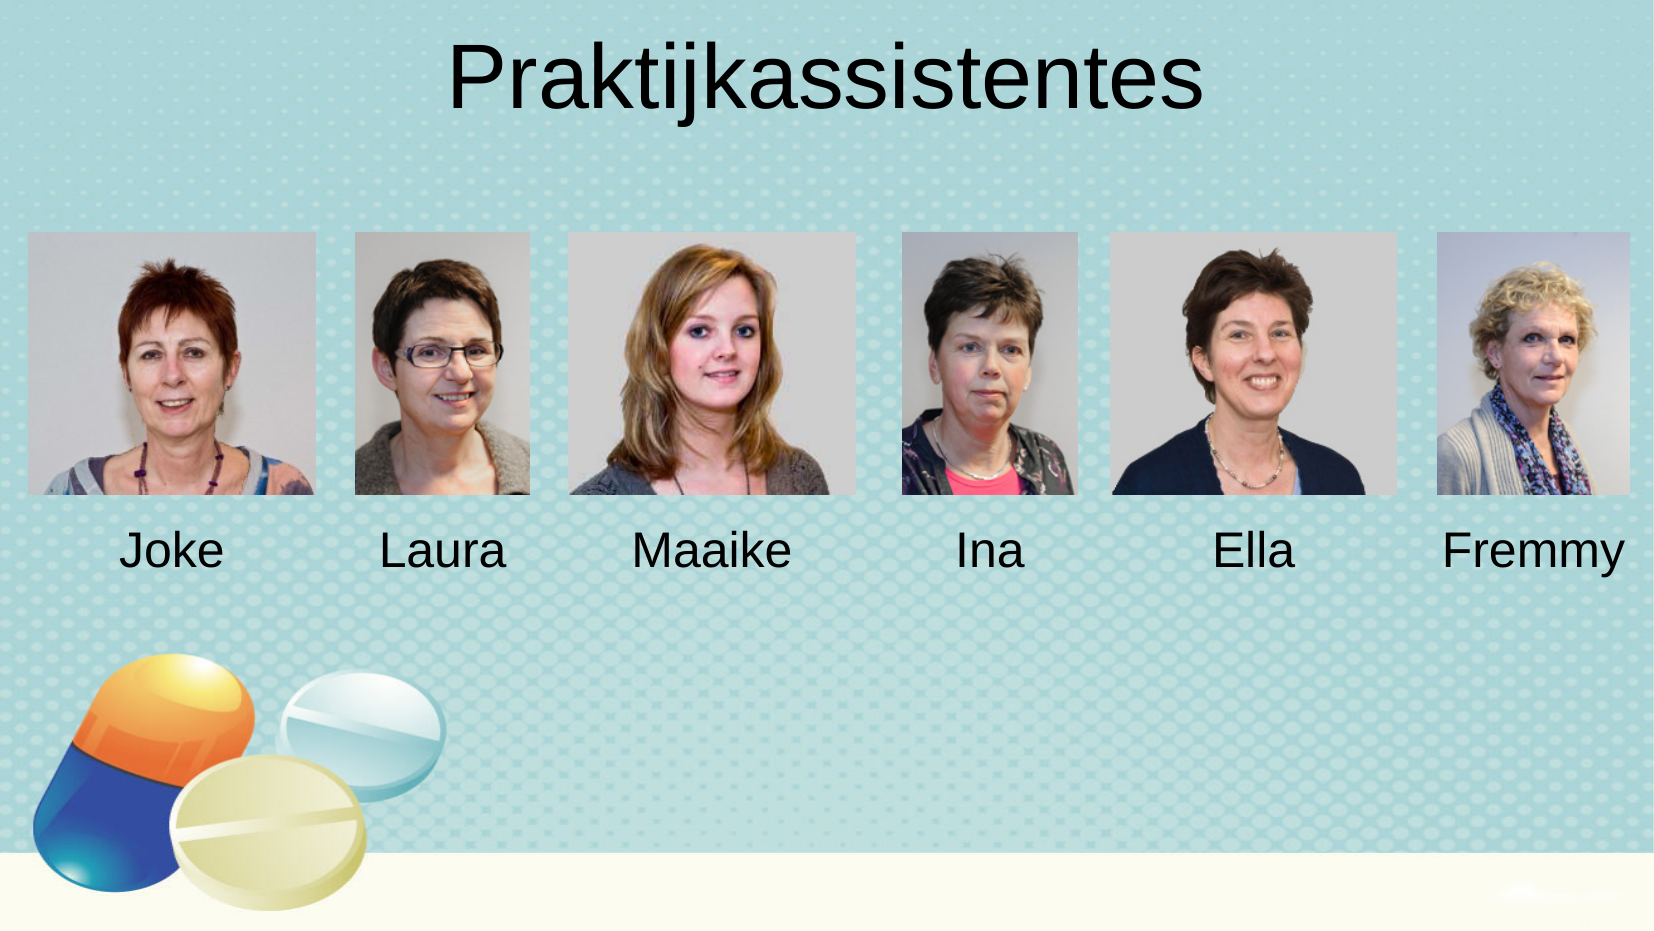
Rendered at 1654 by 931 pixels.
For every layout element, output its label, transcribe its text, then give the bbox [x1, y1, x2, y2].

text_box Maaike [569, 514, 855, 586]
text_box Ina [900, 514, 1081, 586]
title Praktijkassistentes [82, 25, 1571, 205]
text_box Fremmy [1413, 514, 1654, 641]
text_box Joke [81, 514, 262, 586]
text_box Ella [1095, 514, 1412, 586]
picture [0, 0, 1654, 931]
text_box Laura [345, 514, 541, 586]
